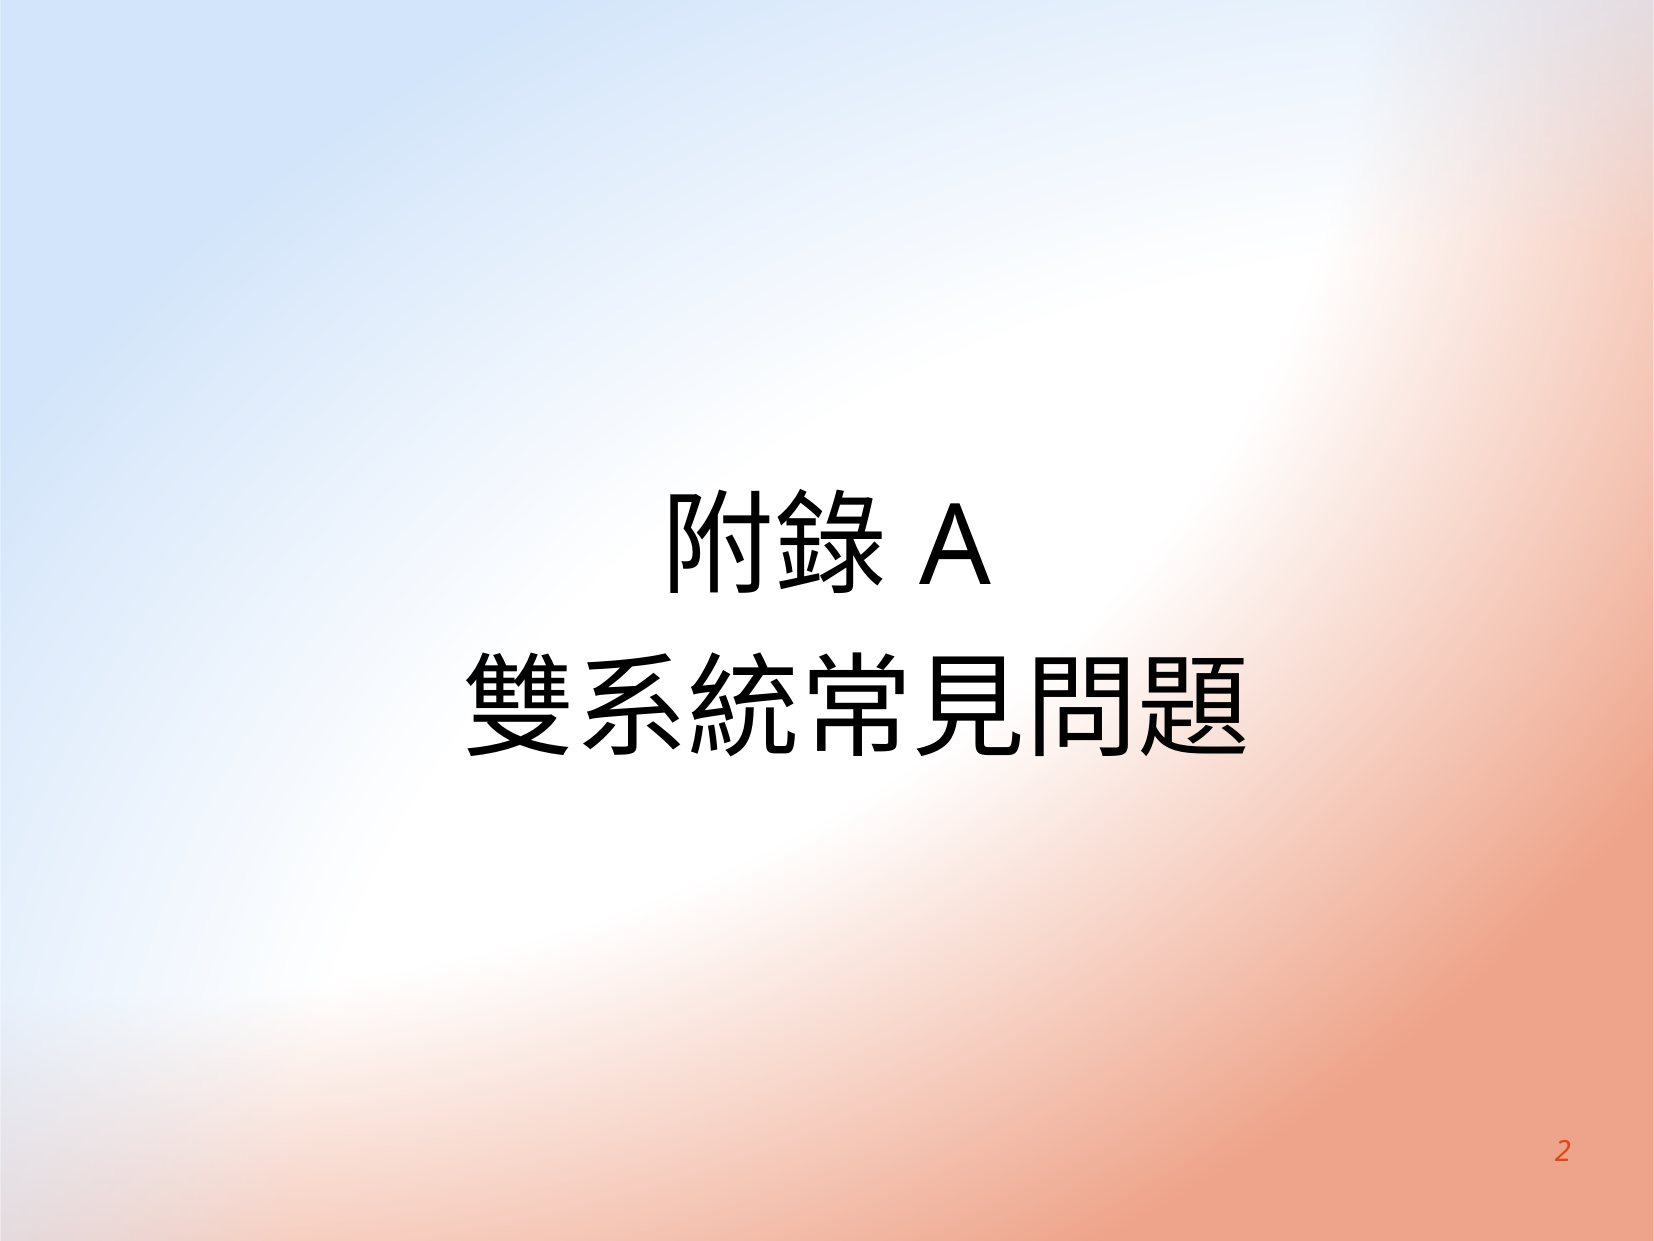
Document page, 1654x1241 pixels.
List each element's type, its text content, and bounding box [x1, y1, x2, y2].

picture [0, 0, 1654, 1241]
subtitle 附錄A 雙系統常見問題 [82, 49, 1571, 1186]
